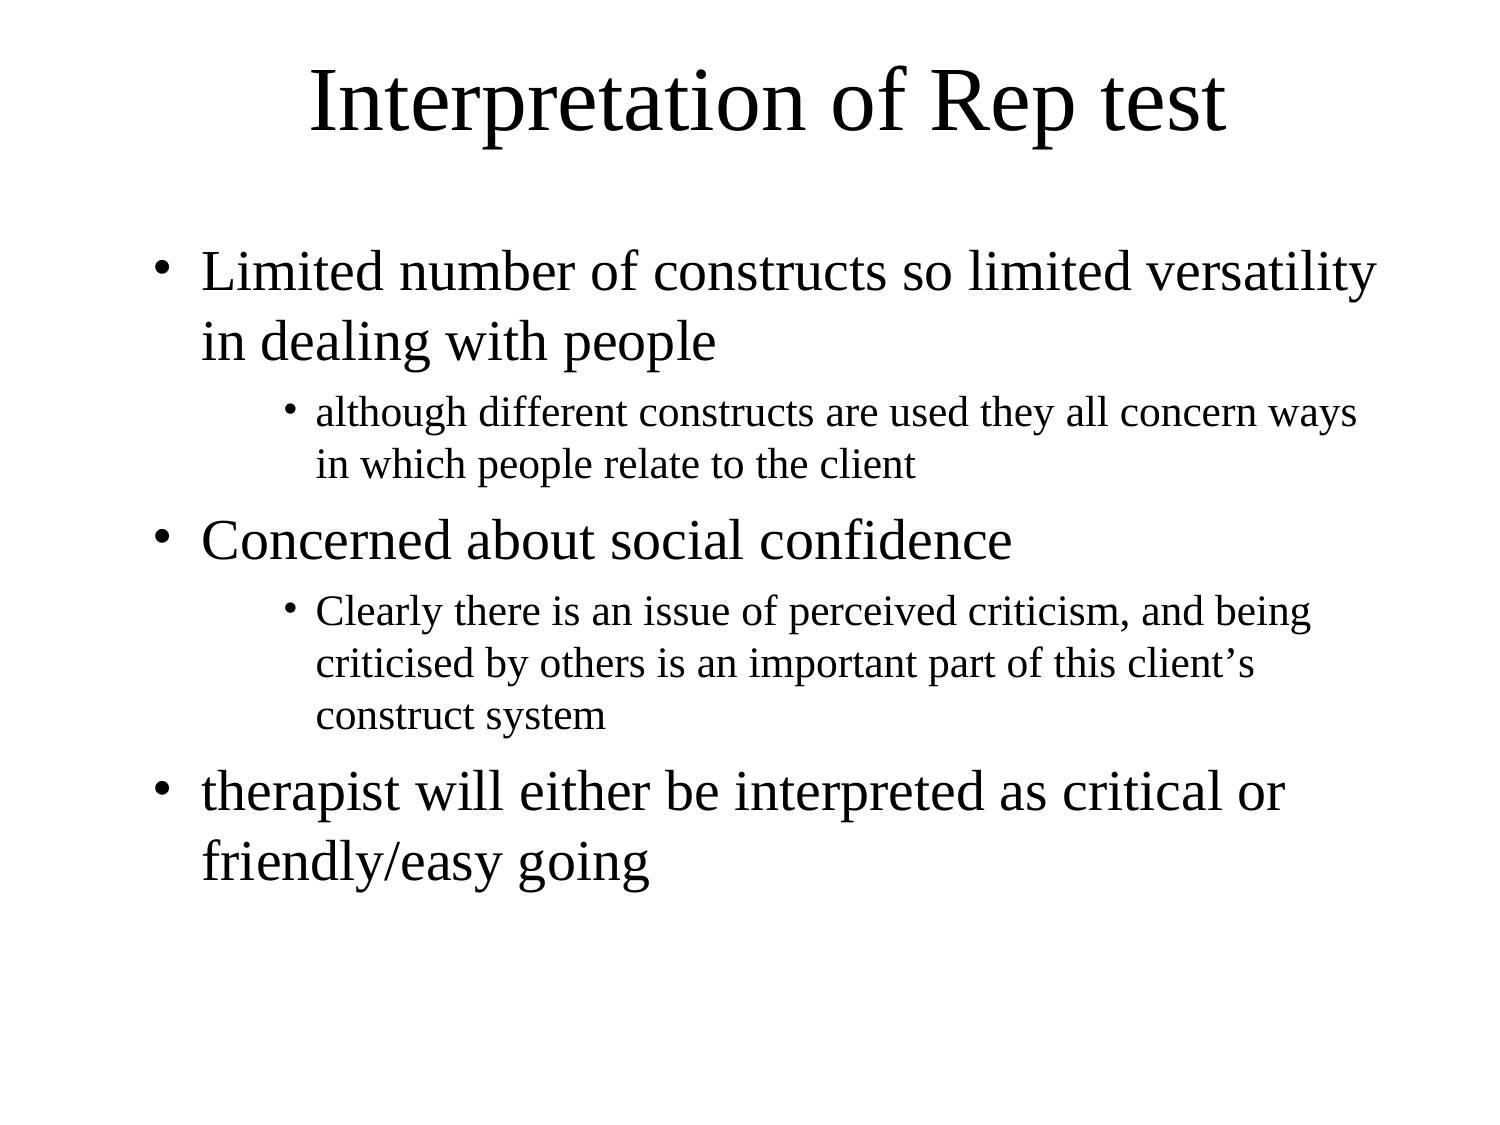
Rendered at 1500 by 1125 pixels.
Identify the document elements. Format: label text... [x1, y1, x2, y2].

title Interpretation of Rep test [124, 0, 1413, 188]
list Limited number of constructs so limited versatility in dealing with people although different constructs are used they all concern ways in which people relate to the client Concerned about social confidence Clearly there is an issue of perceived criticism, and being criticised by others is an important part of this client’s construct system therapist will either be interpreted as critical or friendly/easy going [137, 224, 1413, 901]
